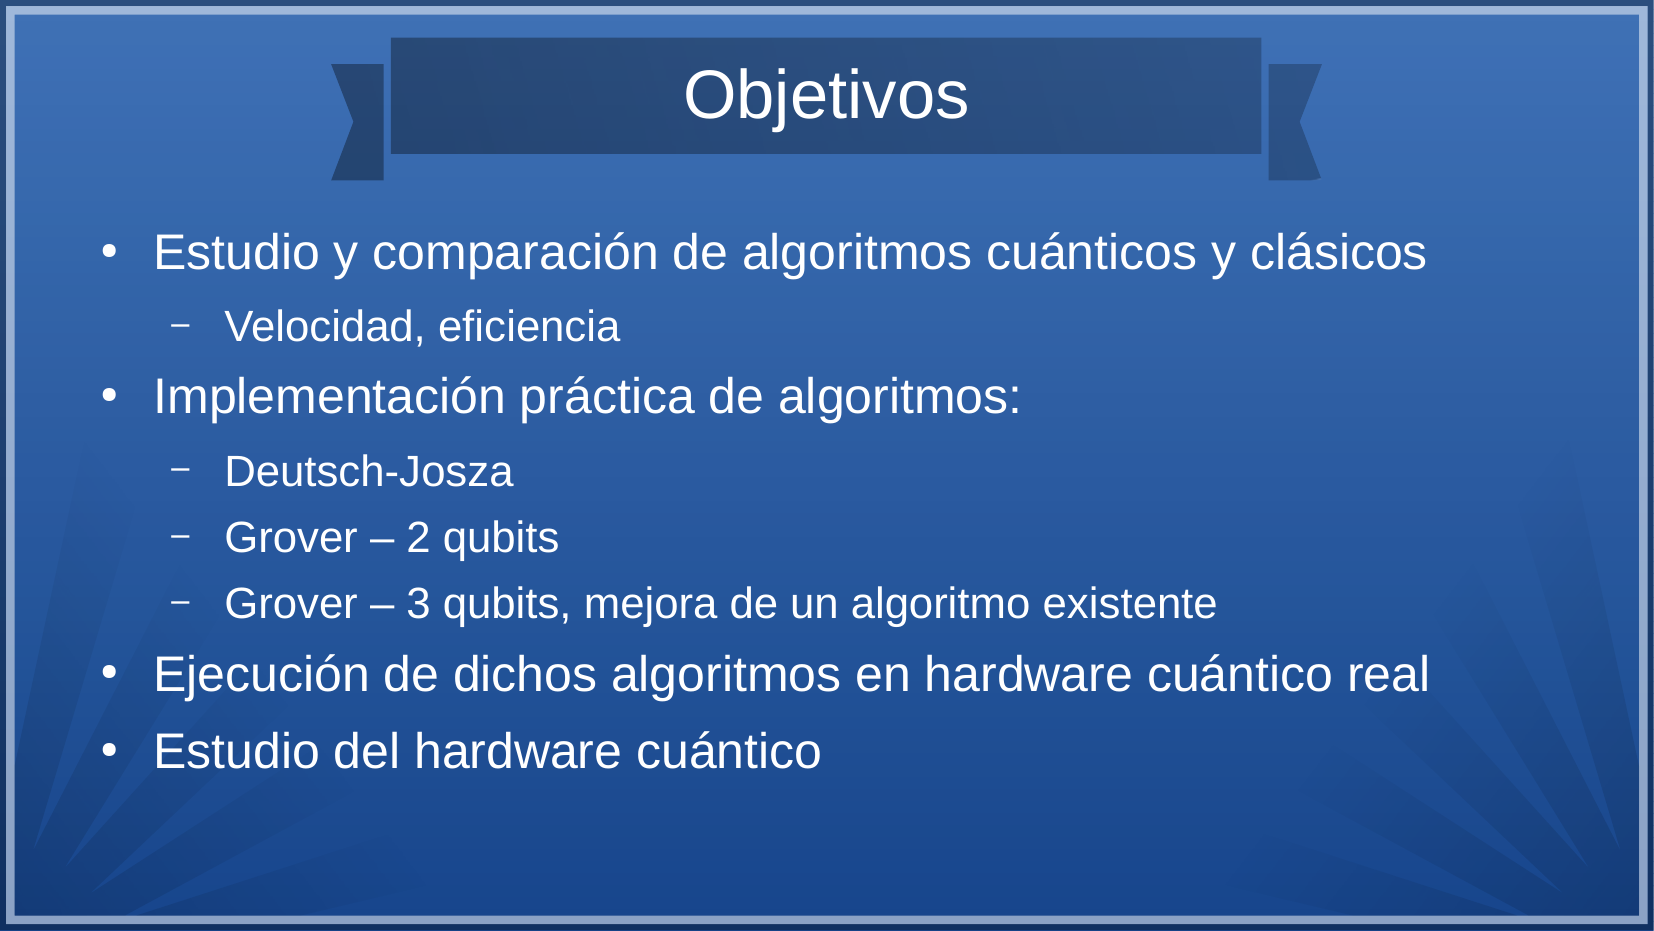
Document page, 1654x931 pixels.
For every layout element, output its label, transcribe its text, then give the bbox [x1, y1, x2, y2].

list Estudio y comparación de algoritmos cuánticos y clásicos Velocidad, eficiencia Implementación práctica de algoritmos: Deutsch-Josza Grover – 2 qubits Grover – 3 qubits, mejora de un algoritmo existente Ejecución de dichos algoritmos en hardware cuántico real Estudio del hardware cuántico [82, 224, 1571, 848]
title Objetivos [389, 35, 1264, 154]
